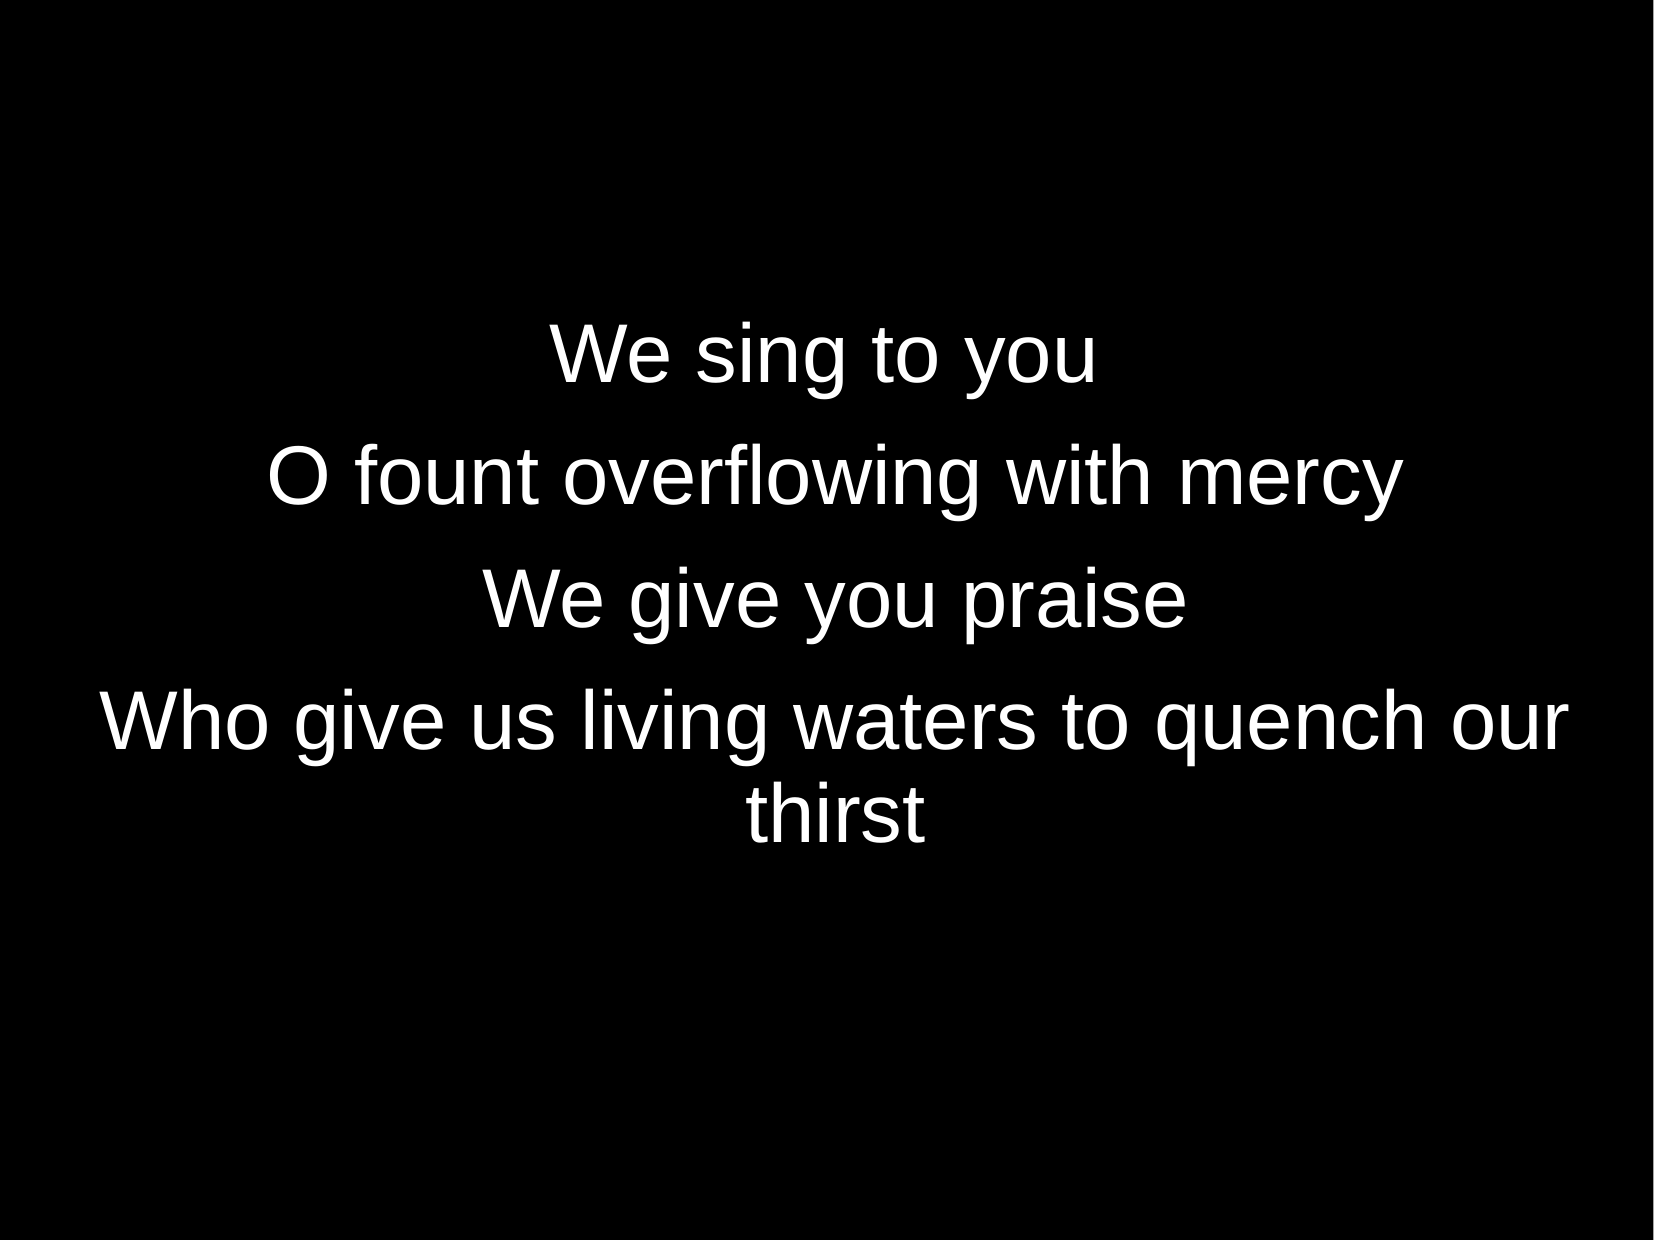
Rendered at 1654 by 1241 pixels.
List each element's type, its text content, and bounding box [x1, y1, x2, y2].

list We sing to you O fount overflowing with mercy We give you praise Who give us living waters to quench our thirst [0, 307, 1654, 1027]
